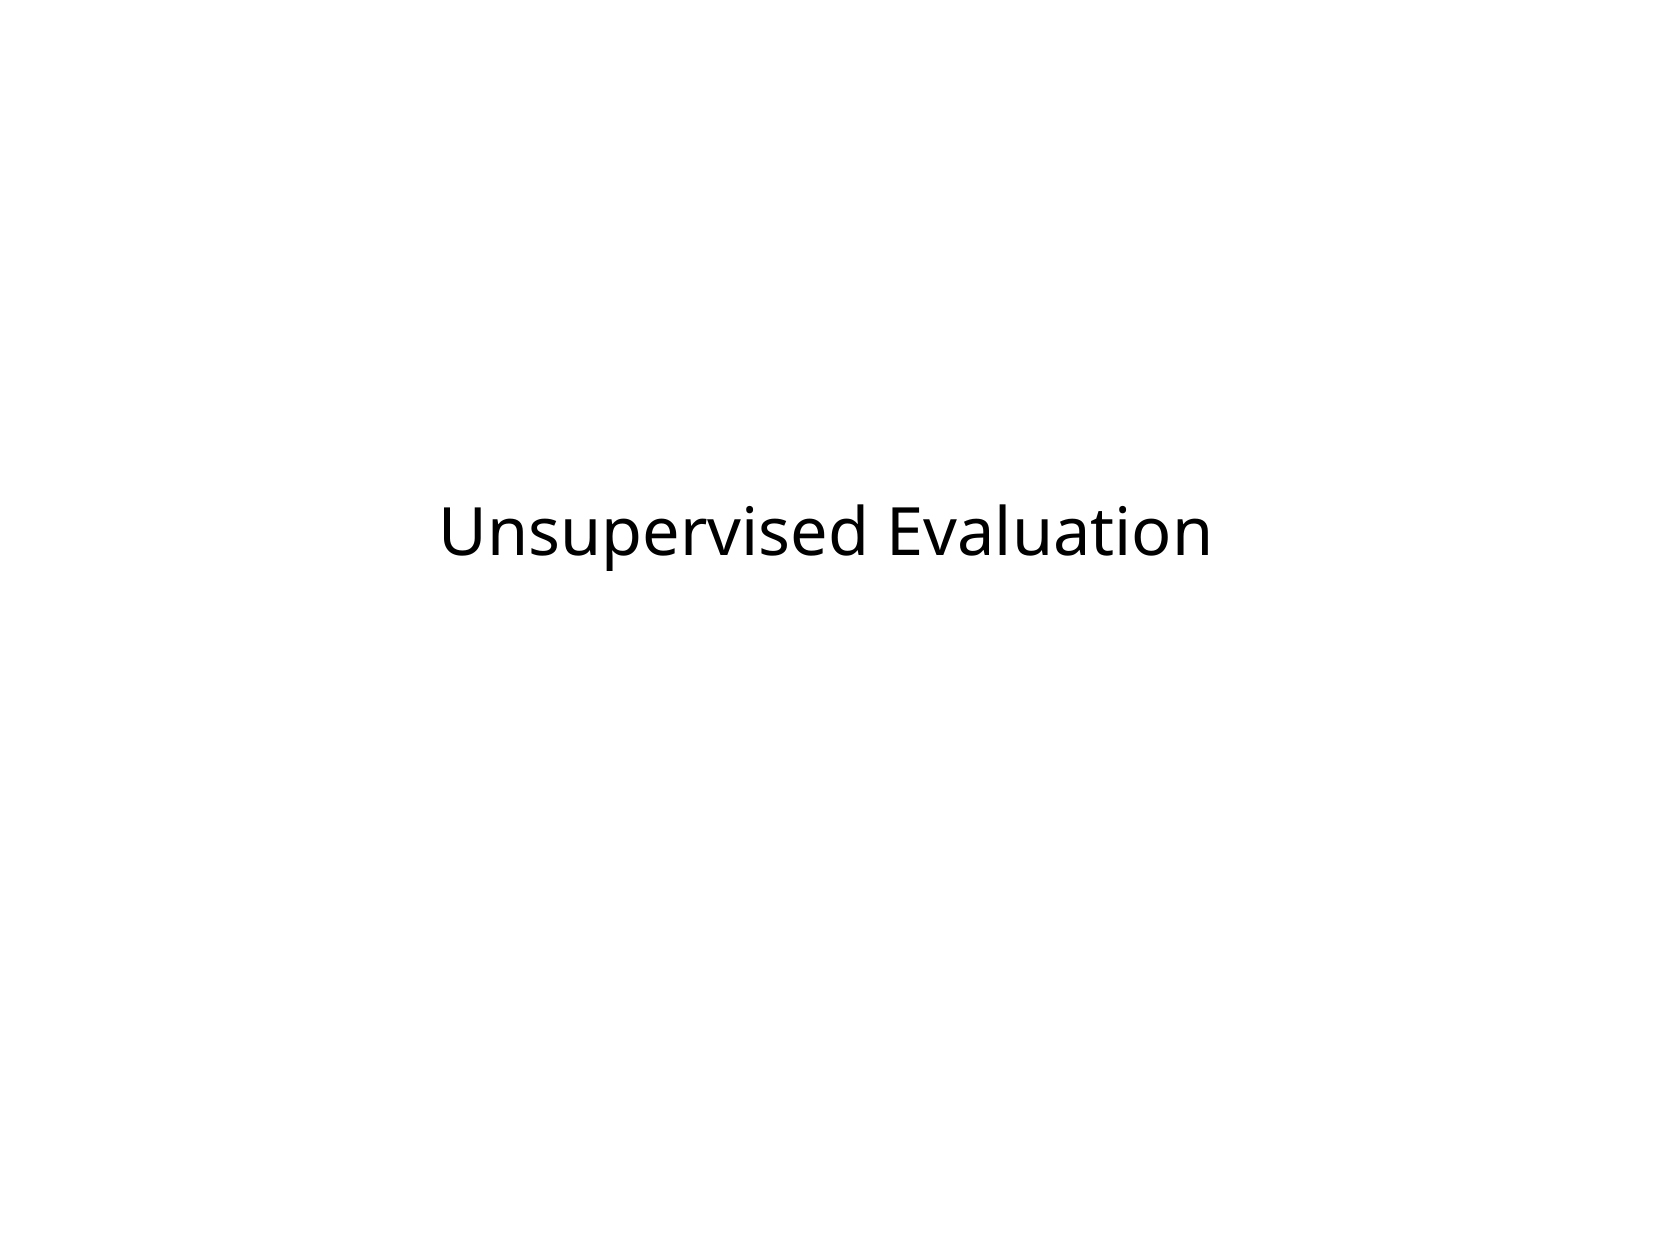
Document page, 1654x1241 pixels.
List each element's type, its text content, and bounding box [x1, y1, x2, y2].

subtitle Unsupervised Evaluation [82, 49, 1571, 1010]
